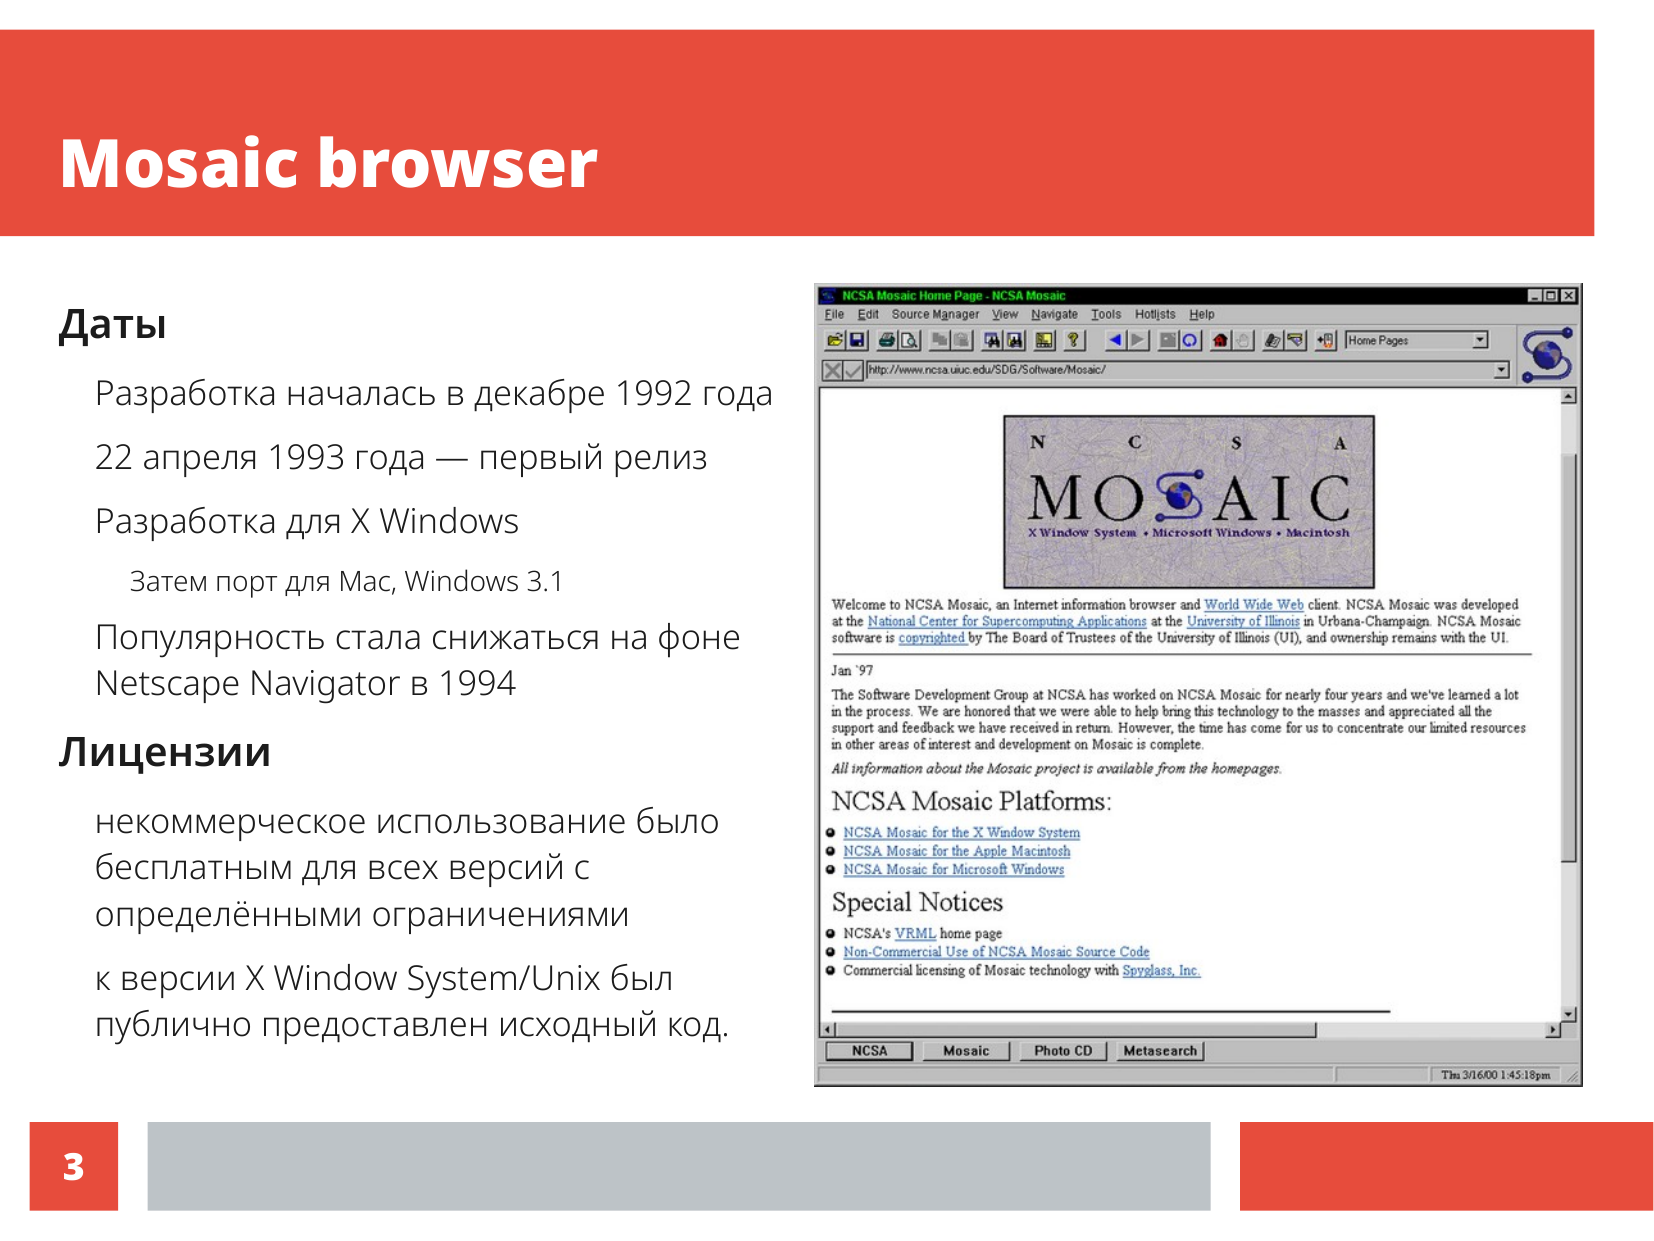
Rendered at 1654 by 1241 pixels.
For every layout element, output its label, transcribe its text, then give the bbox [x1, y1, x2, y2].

picture [814, 283, 1583, 1087]
title Mosaic browser [59, 59, 1595, 207]
list Даты Разработка началась в декабре 1992 года 22 апреля 1993 года — первый релиз Разработка для X Windows Затем порт для Mac, Windows 3.1 Популярность стала снижаться на фоне Netscape Navigator в 1994 Лицензии некоммерческое использование было бесплатным для всех версий с определёнными ограничениями к версии X Window System/Unix был публично предоставлен исходный код. [59, 295, 792, 1093]
